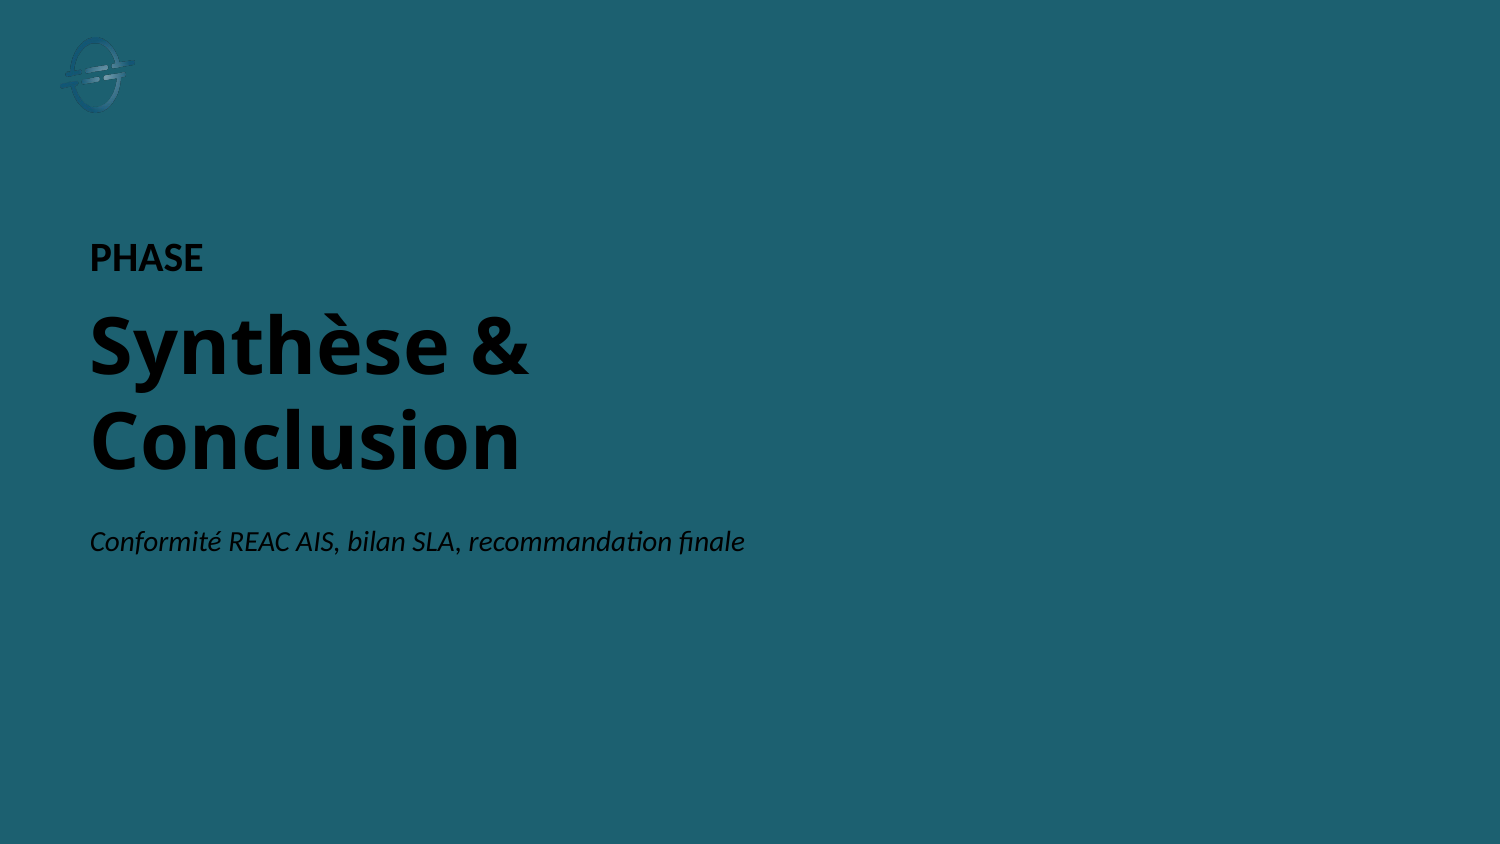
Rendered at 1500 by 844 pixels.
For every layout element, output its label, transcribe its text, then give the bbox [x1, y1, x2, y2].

text_box PHASE [74, 209, 825, 299]
text_box Synthèse & Conclusion [74, 299, 1125, 480]
text_box Conformité REAC AIS, bilan SLA, recommandation finale [74, 509, 1125, 570]
picture [60, 37, 135, 113]
